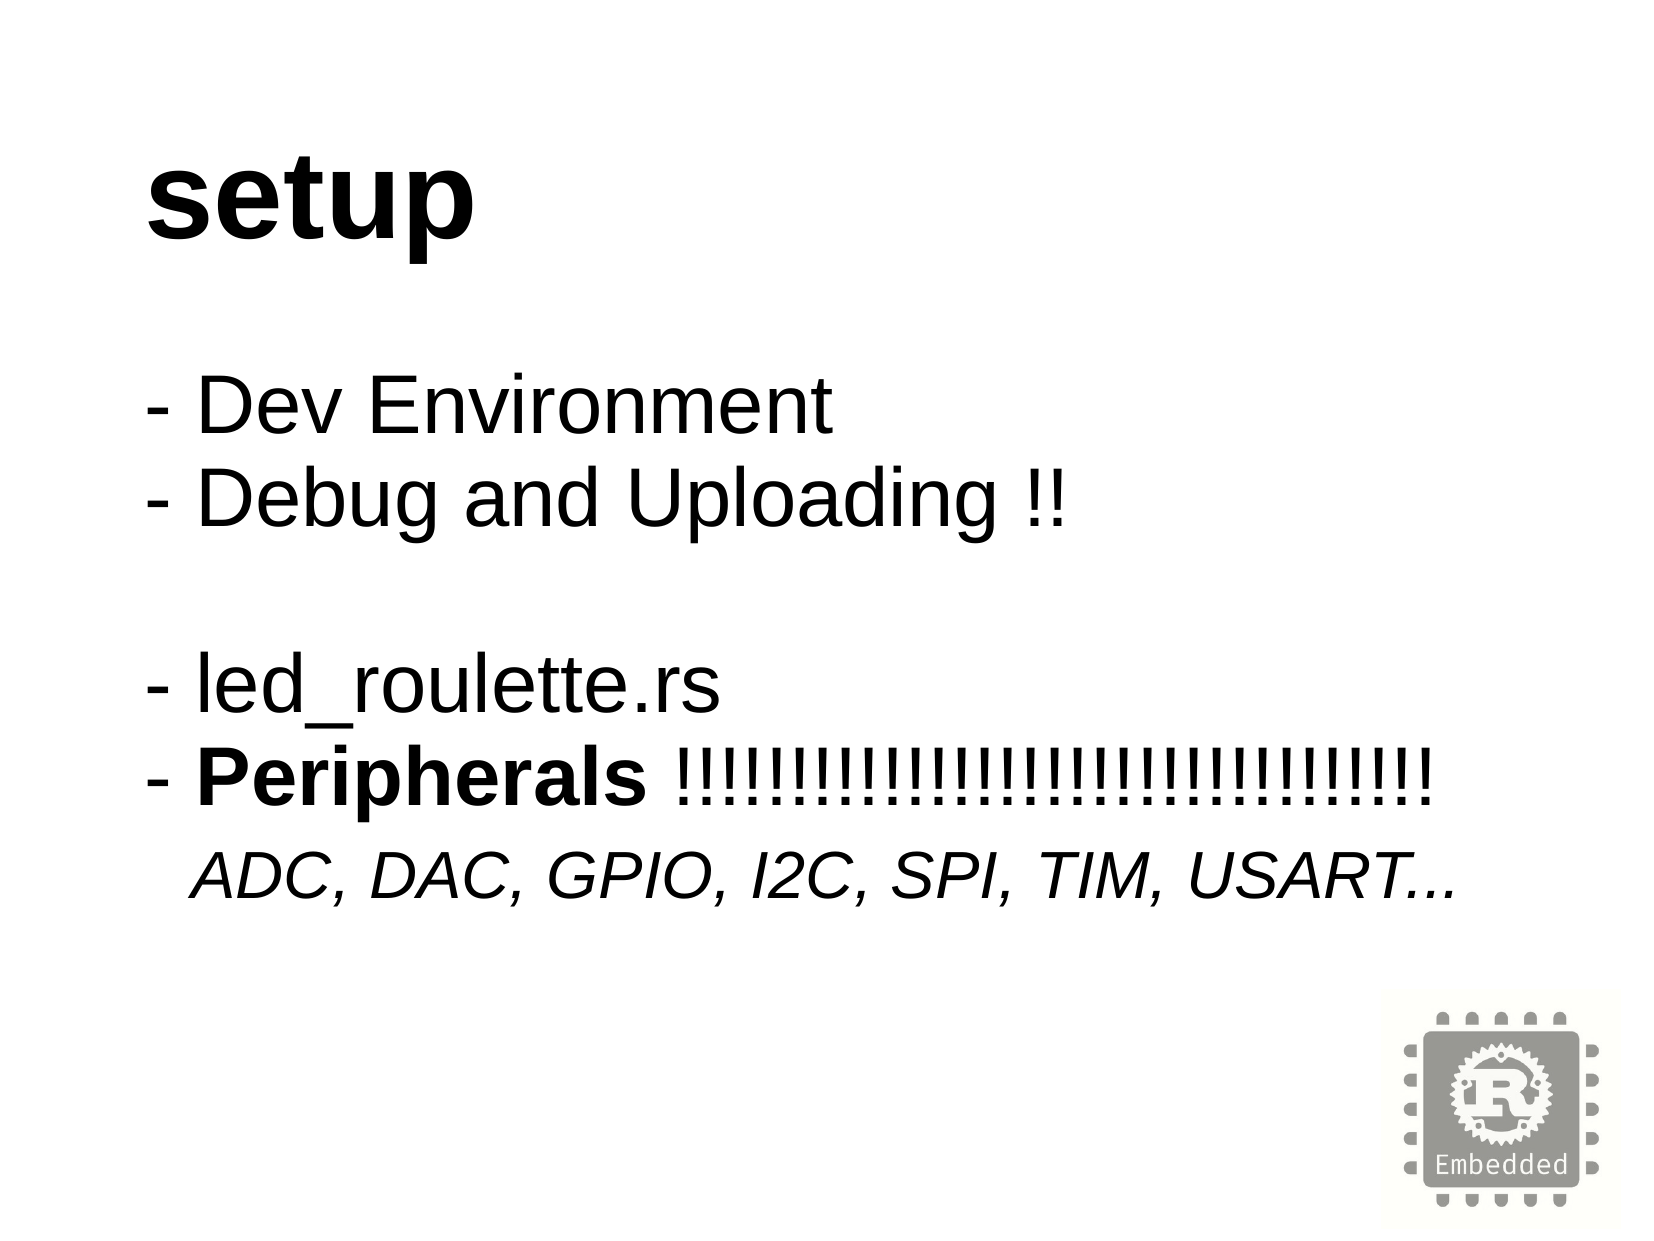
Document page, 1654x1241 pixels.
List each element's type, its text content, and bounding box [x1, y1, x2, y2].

picture [1381, 989, 1621, 1229]
text_box setup - Dev Environment - Debug and Uploading !! - led_roulette.rs - Peripherals !!!!!!!!!!!!!!!!!!!!!!!!!!!!!!!!! ADC, DAC, GPIO, I2C, SPI, TIM, USART... [129, 118, 1571, 1017]
